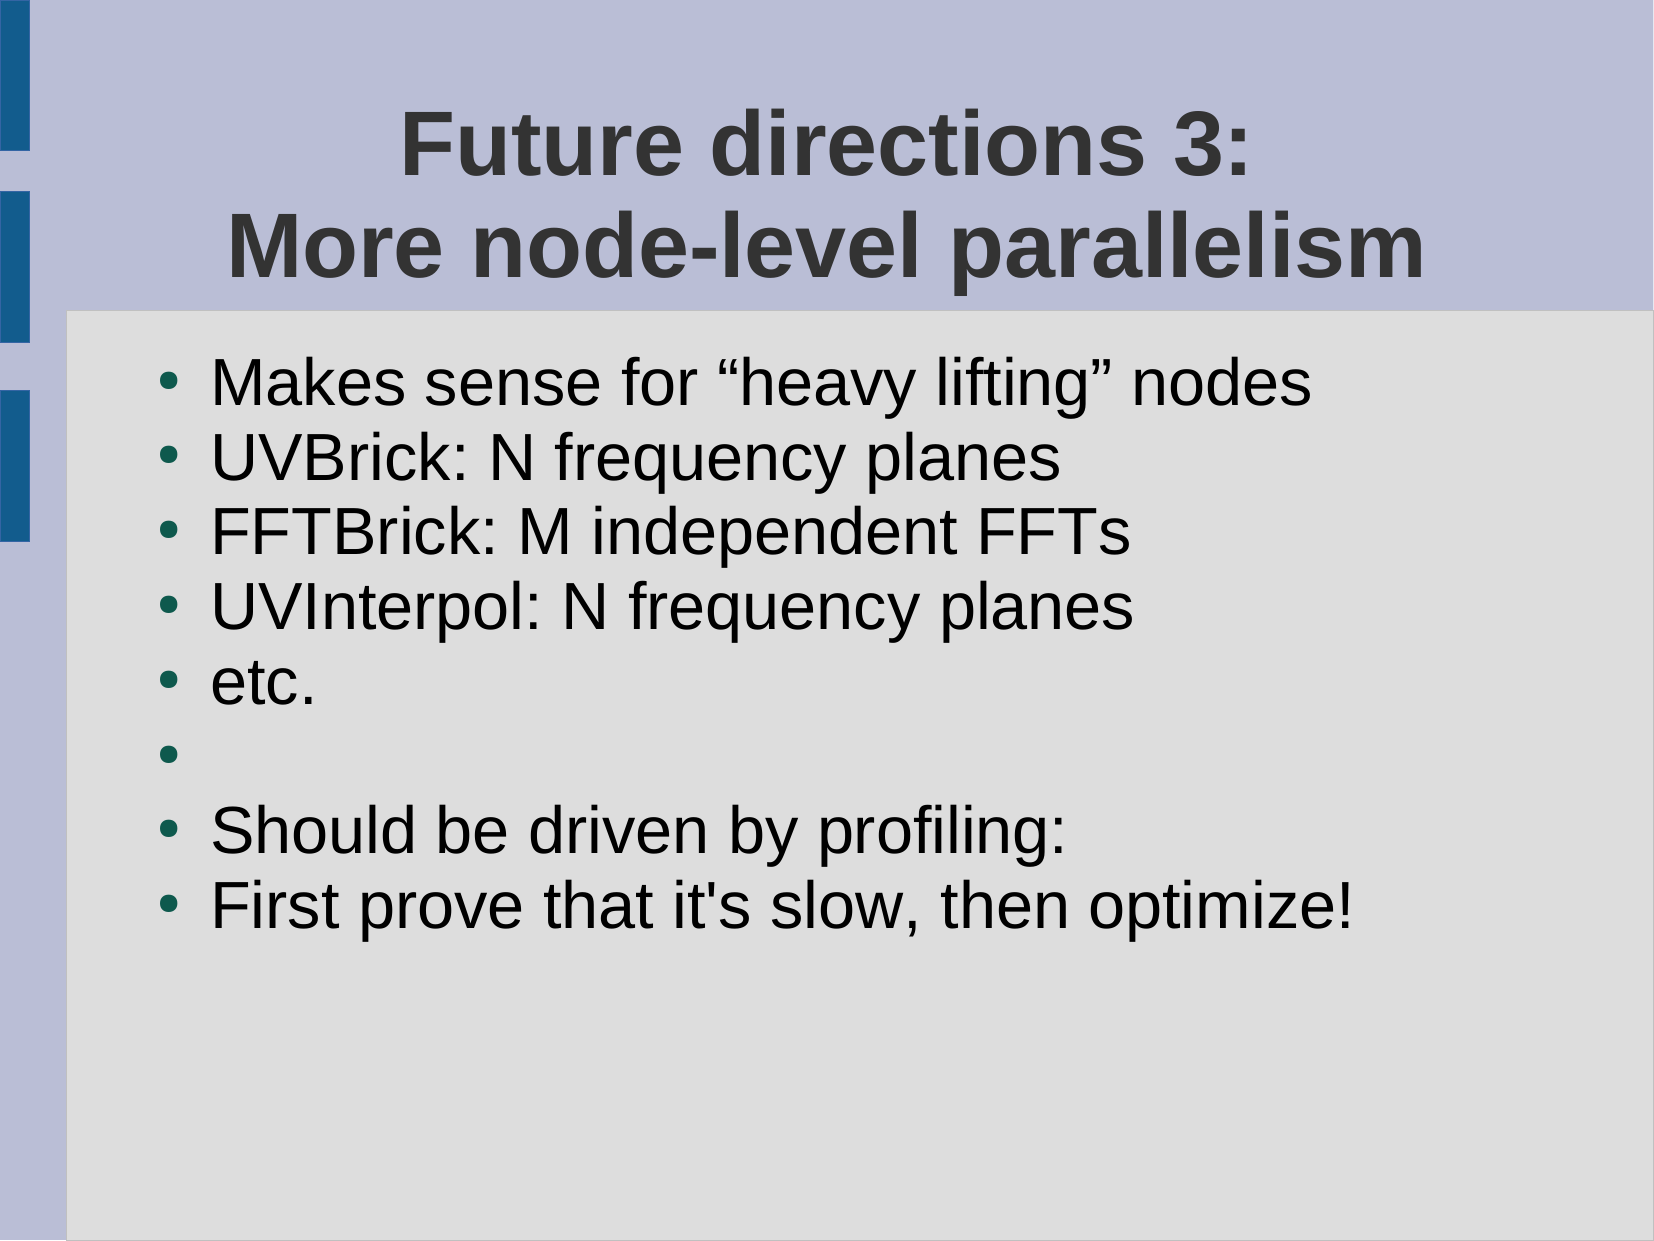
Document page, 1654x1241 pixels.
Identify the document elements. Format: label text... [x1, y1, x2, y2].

title Future directions 3: More node-level parallelism [121, 91, 1534, 299]
list Makes sense for “heavy lifting” nodes UVBrick: N frequency planes FFTBrick: M independent FFTs UVInterpol: N frequency planes etc. Should be driven by profiling: First prove that it's slow, then optimize! [121, 344, 1534, 1127]
